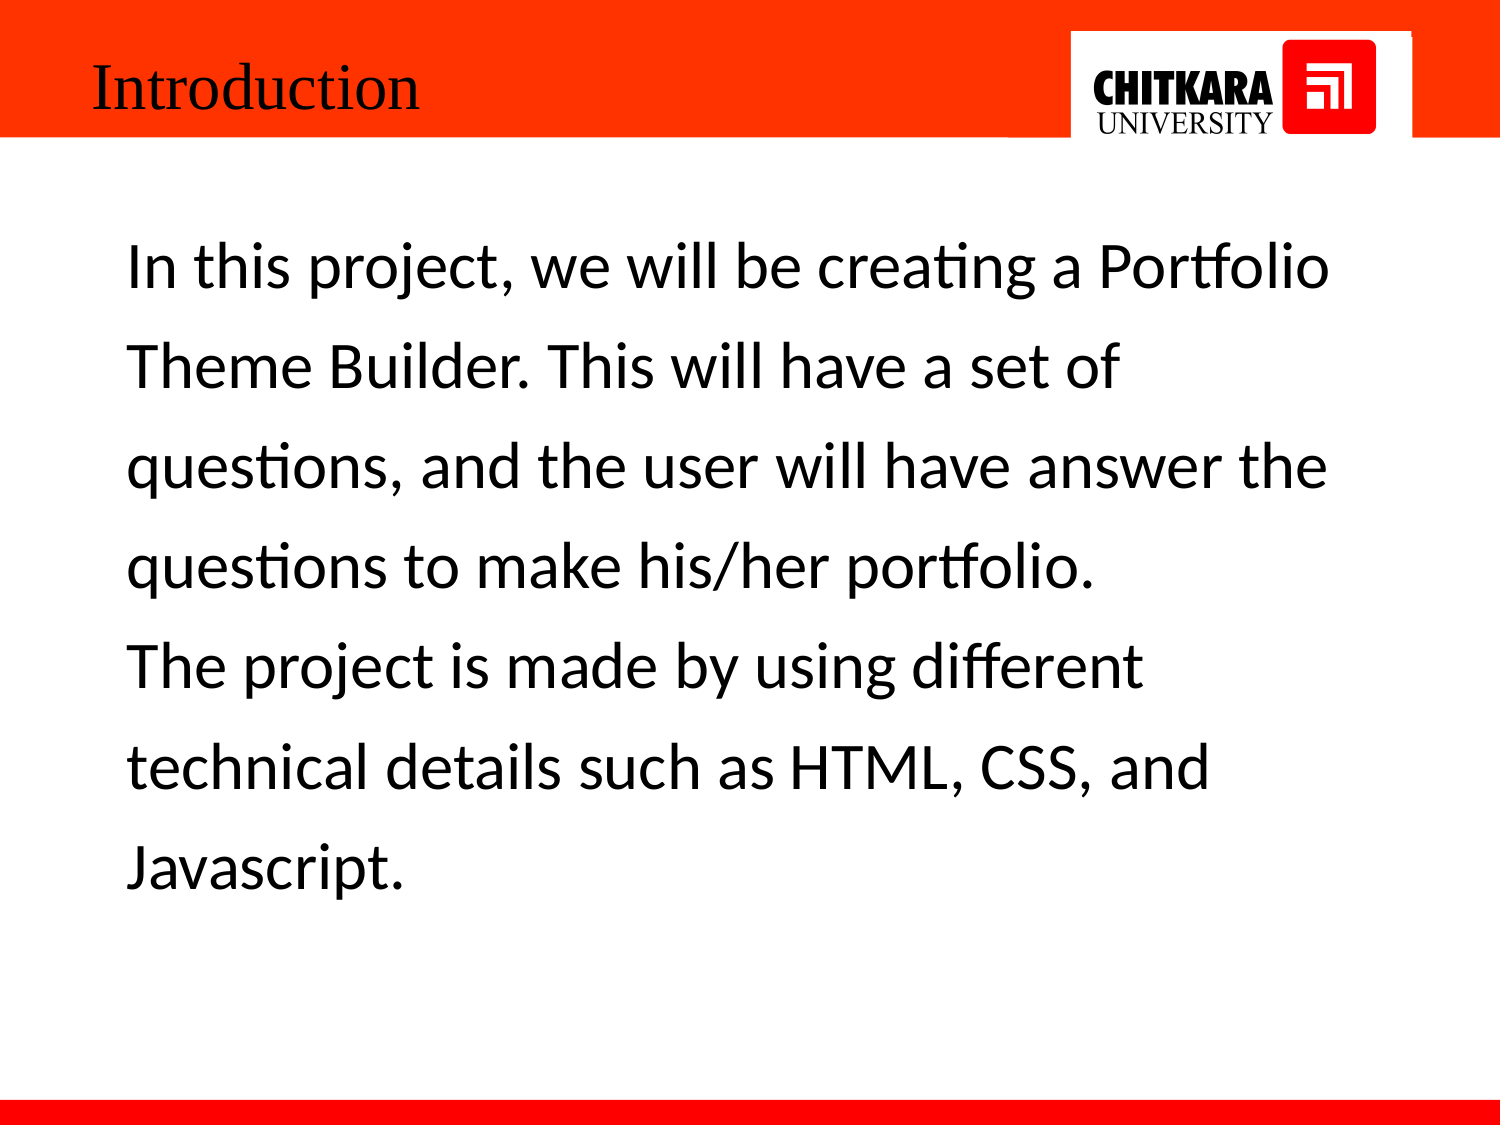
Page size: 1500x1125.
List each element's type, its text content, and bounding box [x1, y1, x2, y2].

text_box Introduction [76, 42, 963, 132]
text_box In this project, we will be creating a Portfolio Theme Builder. This will have a set of questions, and the user will have answer the questions to make his/her portfolio. The project is made by using different technical details such as HTML, CSS, and Javascript. [112, 197, 1376, 914]
